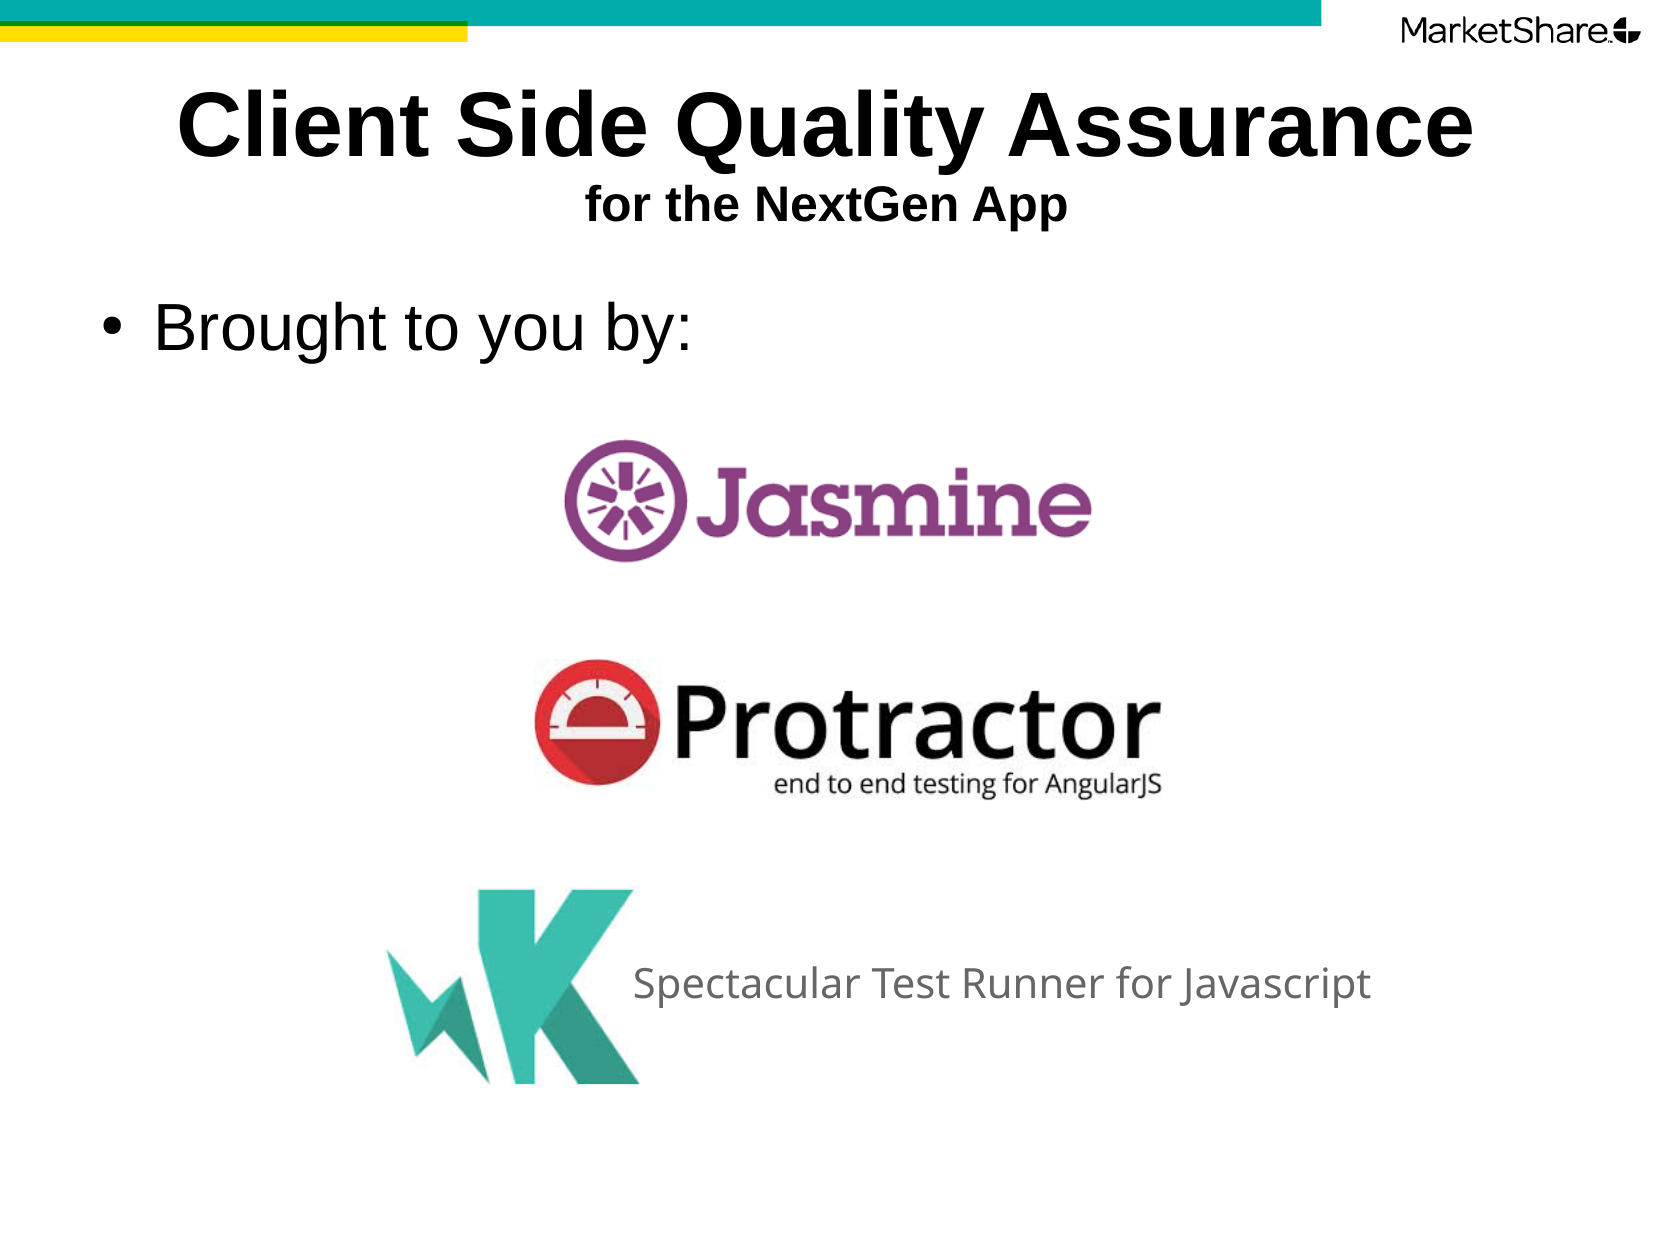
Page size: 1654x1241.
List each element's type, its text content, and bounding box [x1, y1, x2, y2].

title Client Side Quality Assurance for the NextGen App [82, 49, 1571, 257]
picture [363, 833, 662, 1132]
picture [1390, 1, 1651, 57]
list Brought to you by: [82, 290, 1571, 1109]
picture [534, 659, 1162, 801]
picture [549, 423, 1119, 579]
text_box Spectacular Test Runner for Javascript [618, 946, 1402, 1029]
